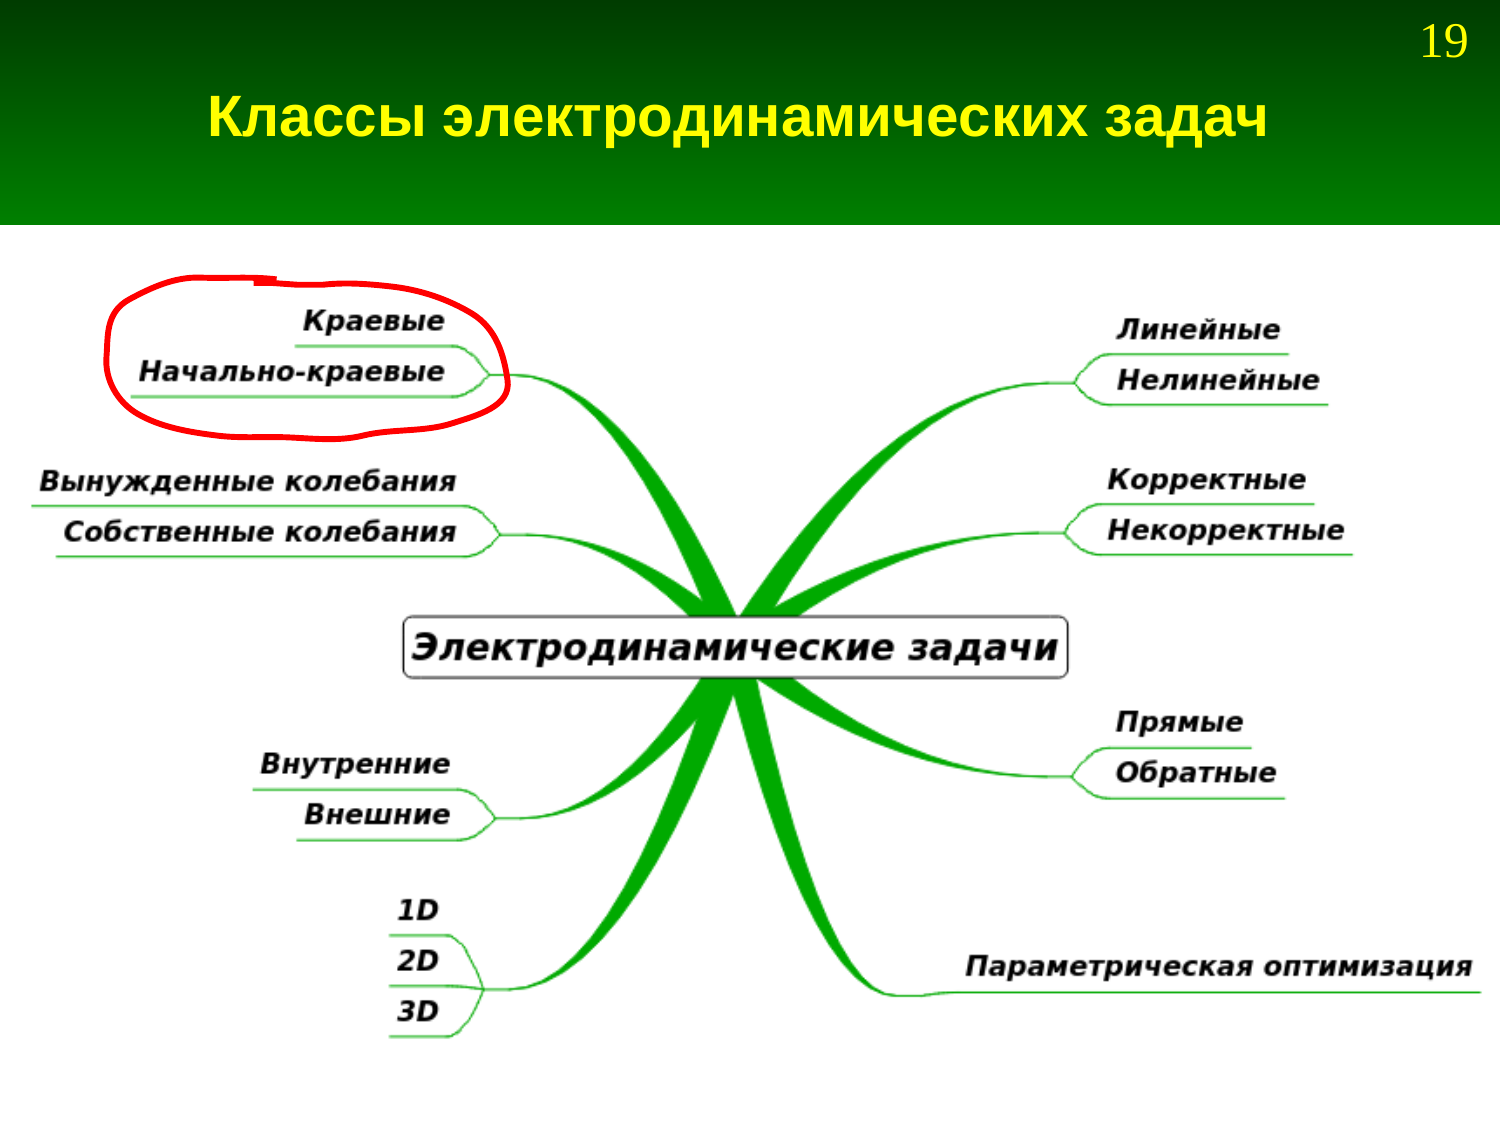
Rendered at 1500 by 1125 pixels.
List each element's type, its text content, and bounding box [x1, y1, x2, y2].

picture [23, 289, 1489, 1046]
picture [110, 289, 504, 436]
title Классы электродинамических задач [88, 18, 1389, 207]
